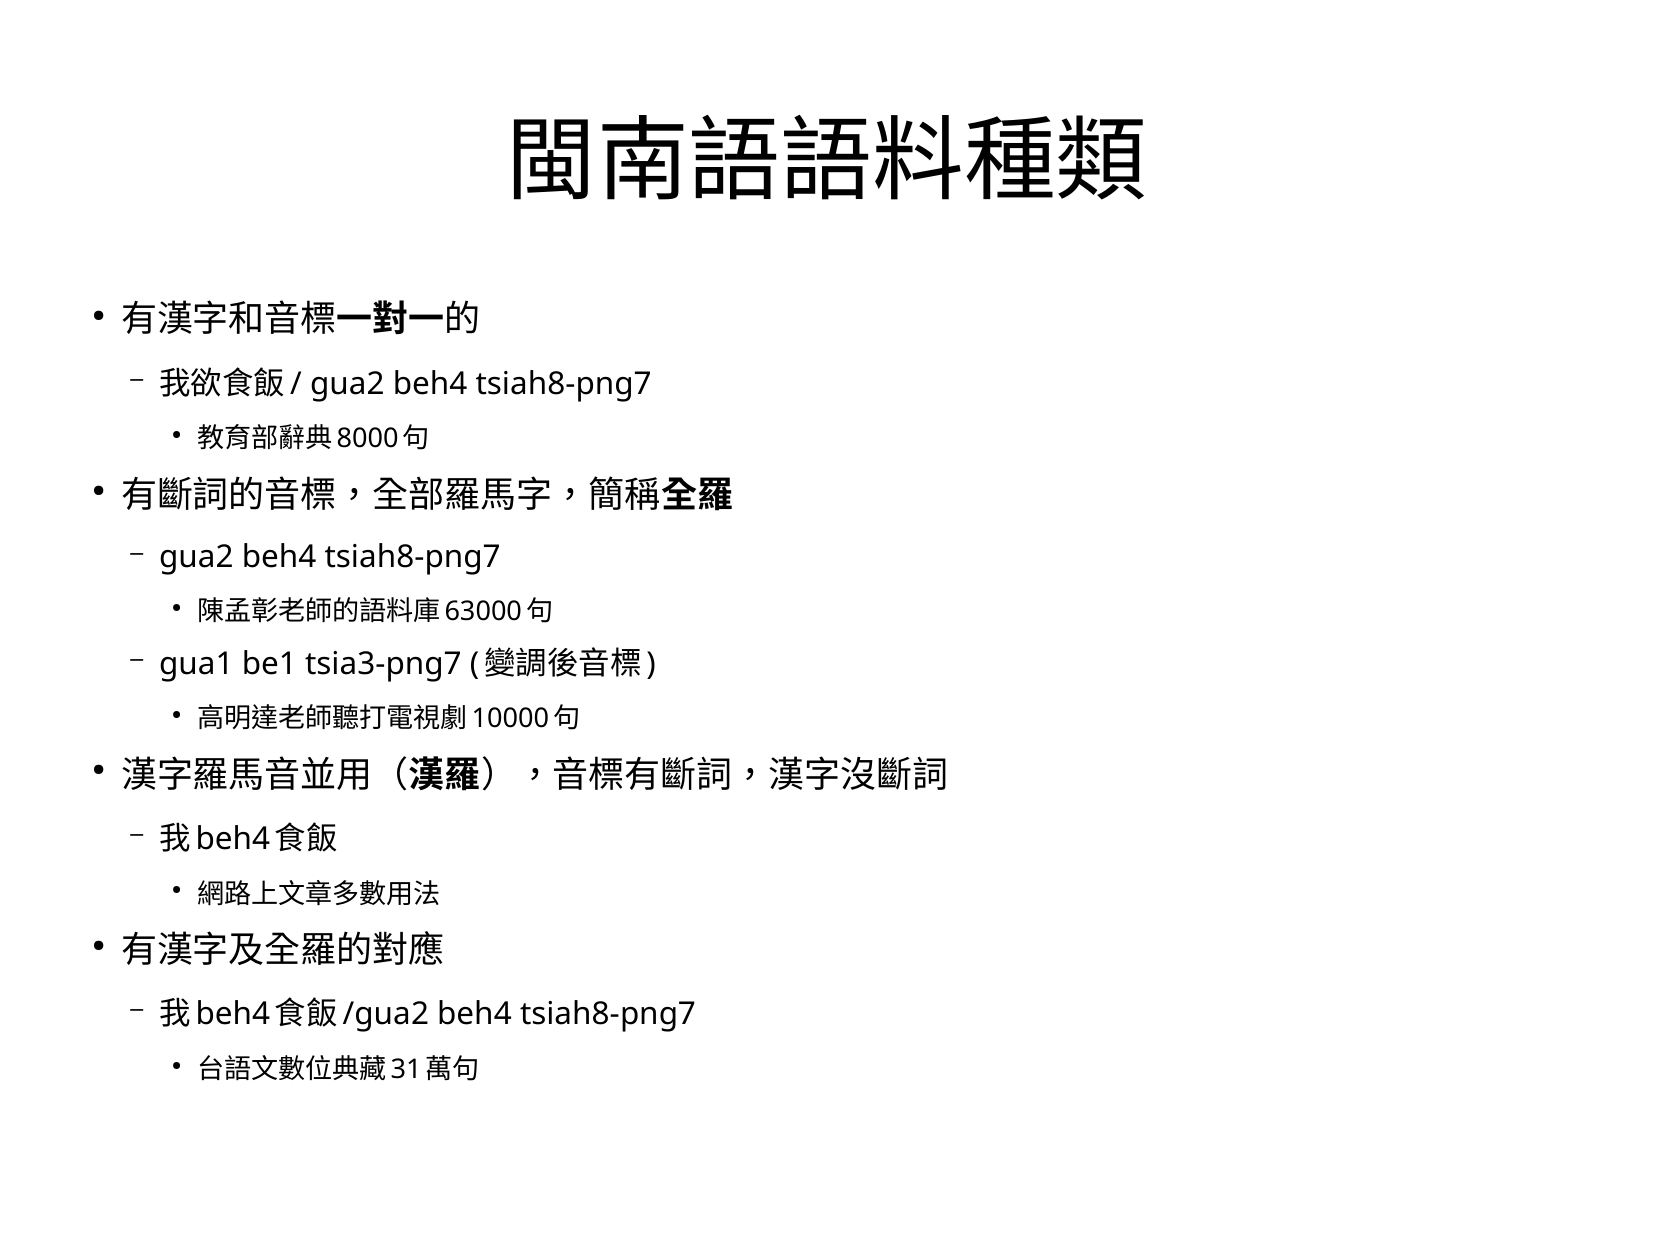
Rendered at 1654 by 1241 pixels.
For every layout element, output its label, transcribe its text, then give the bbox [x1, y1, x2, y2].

title 閩南語語料種類 [82, 49, 1571, 257]
list 有漢字和音標一對一的 我欲食飯/ gua2 beh4 tsiah8-png7 教育部辭典8000句 有斷詞的音標，全部羅馬字，簡稱全羅 gua2 beh4 tsiah8-png7 陳孟彰老師的語料庫63000句 gua1 be1 tsia3-png7 (變調後音標) 高明達老師聽打電視劇10000句 漢字羅馬音並用（漢羅），音標有斷詞，漢字沒斷詞 我beh4食飯 網路上文章多數用法 有漢字及全羅的對應 我beh4食飯/gua2 beh4 tsiah8-png7 台語文數位典藏31萬句 [82, 290, 1538, 1099]
